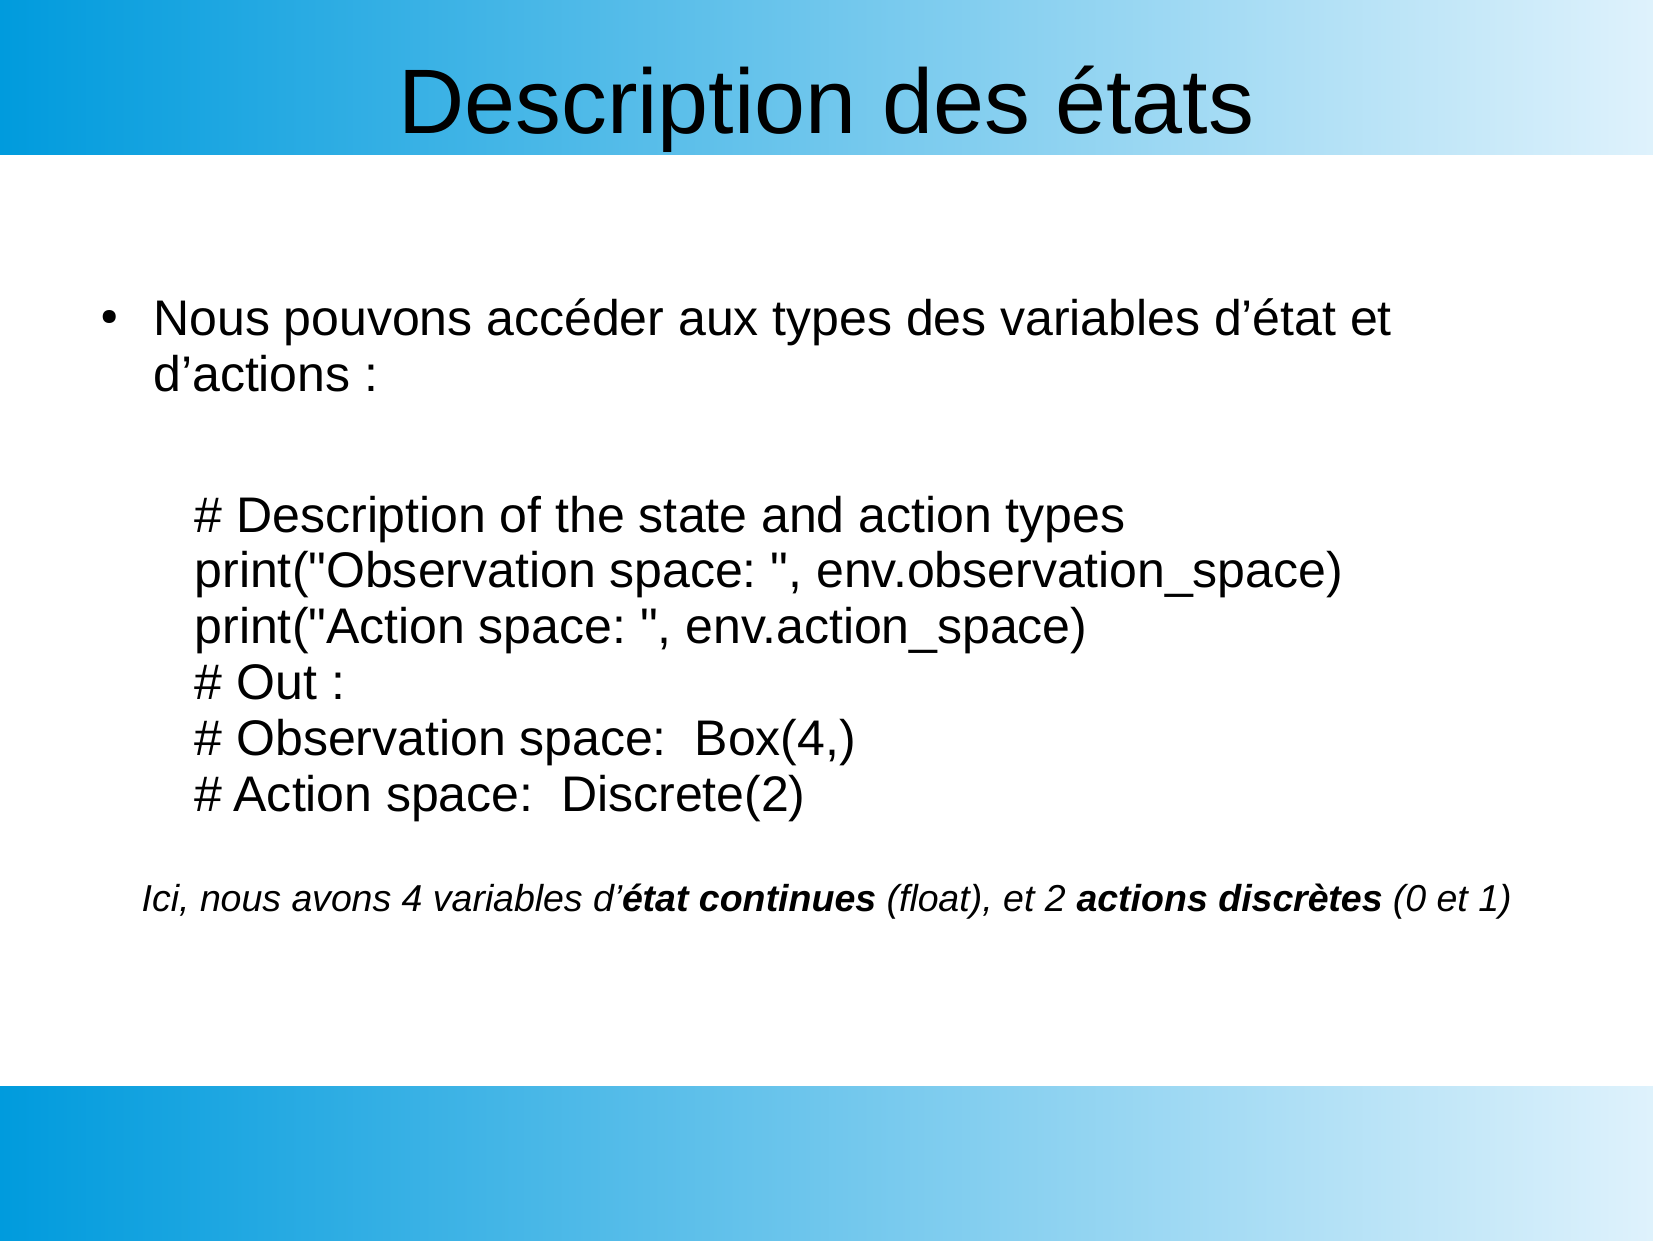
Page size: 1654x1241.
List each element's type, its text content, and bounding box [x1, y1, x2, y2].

list Nous pouvons accéder aux types des variables d’état et d’actions : # Description of the state and action types print("Observation space: ", env.observation_space) print("Action space: ", env.action_space) # Out : # Observation space: Box(4,) # Action space: Discrete(2) Ici, nous avons 4 variables d’état continues (float), et 2 actions discrètes (0 et 1) [82, 290, 1571, 1010]
title Description des états [82, 49, 1571, 155]
